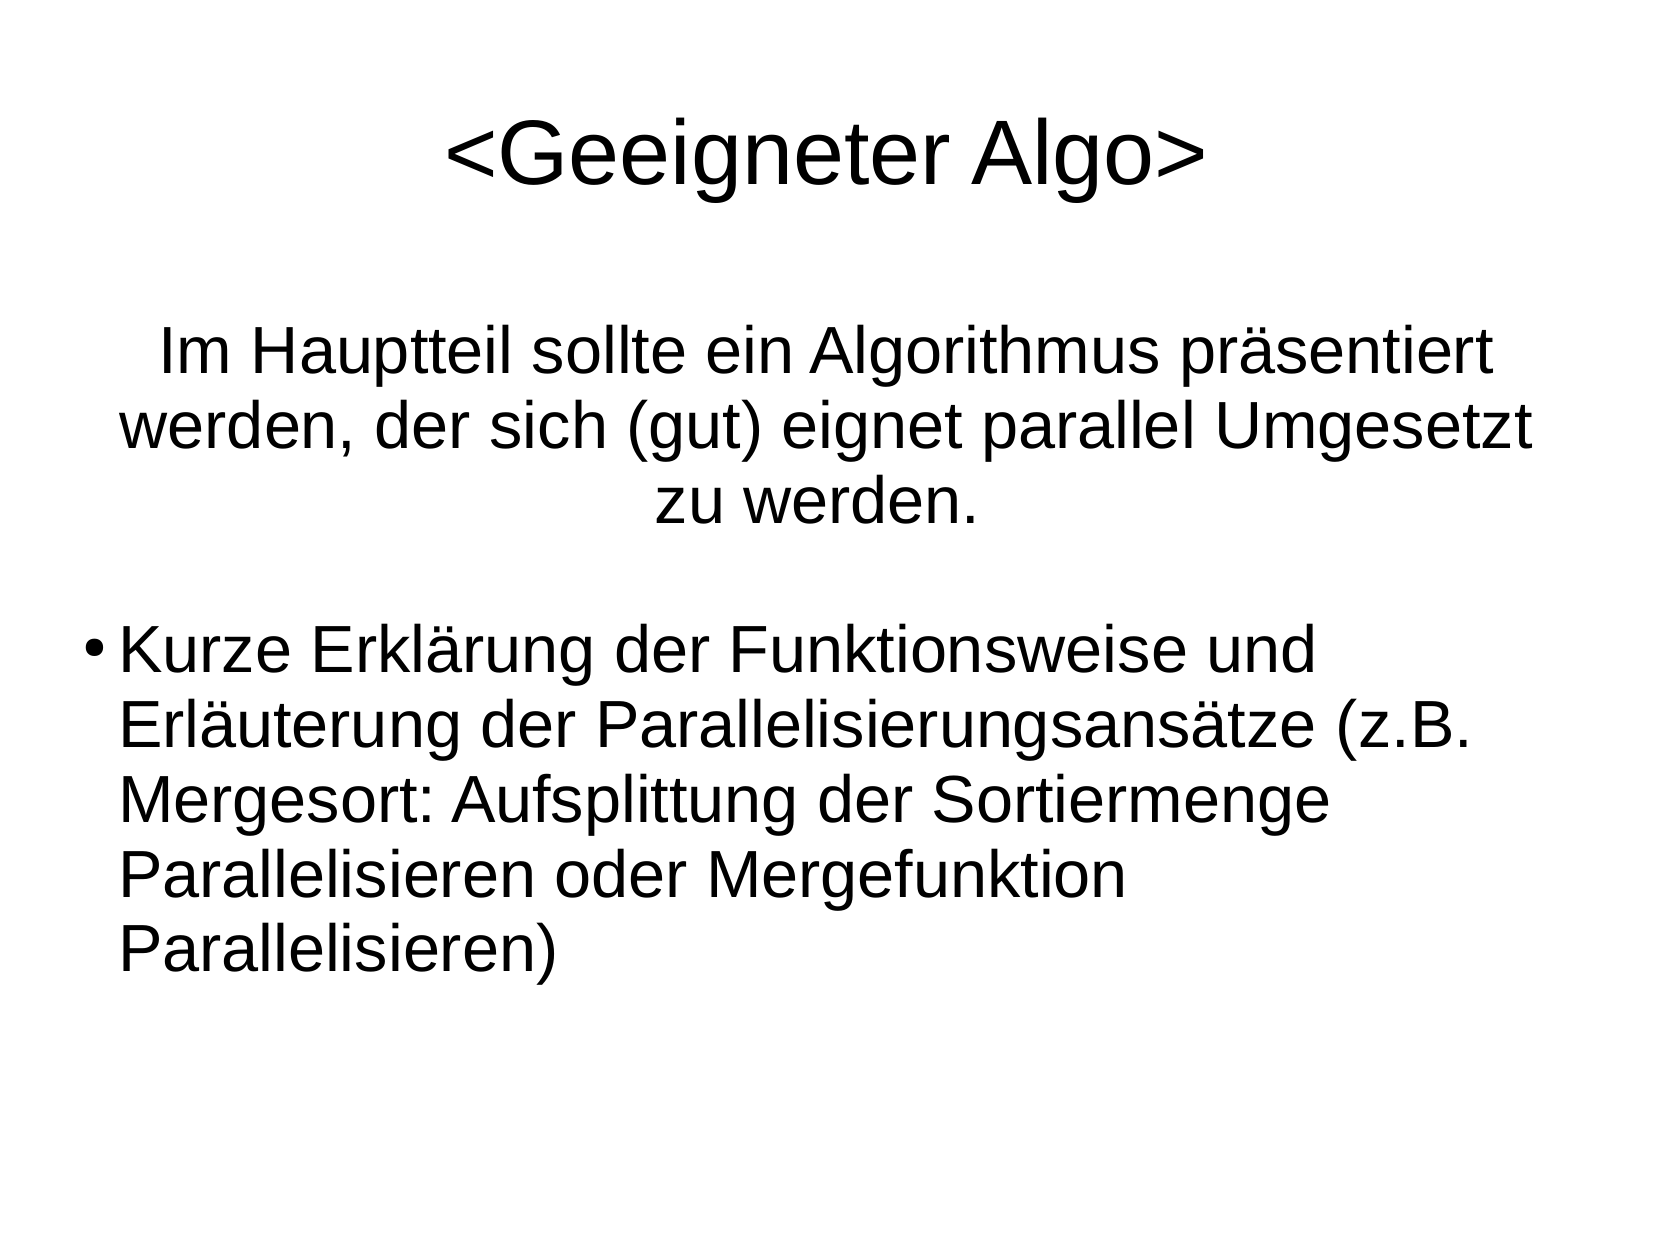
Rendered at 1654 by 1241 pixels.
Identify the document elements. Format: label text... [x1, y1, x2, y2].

title <Geeigneter Algo> [82, 49, 1571, 257]
subtitle Im Hauptteil sollte ein Algorithmus präsentiert werden, der sich (gut) eignet parallel Umgesetzt zu werden. Kurze Erklärung der Funktionsweise und Erläuterung der Parallelisierungsansätze (z.B. Mergesort: Aufsplittung der Sortiermenge Parallelisieren oder Mergefunktion Parallelisieren) [82, 290, 1571, 1010]
